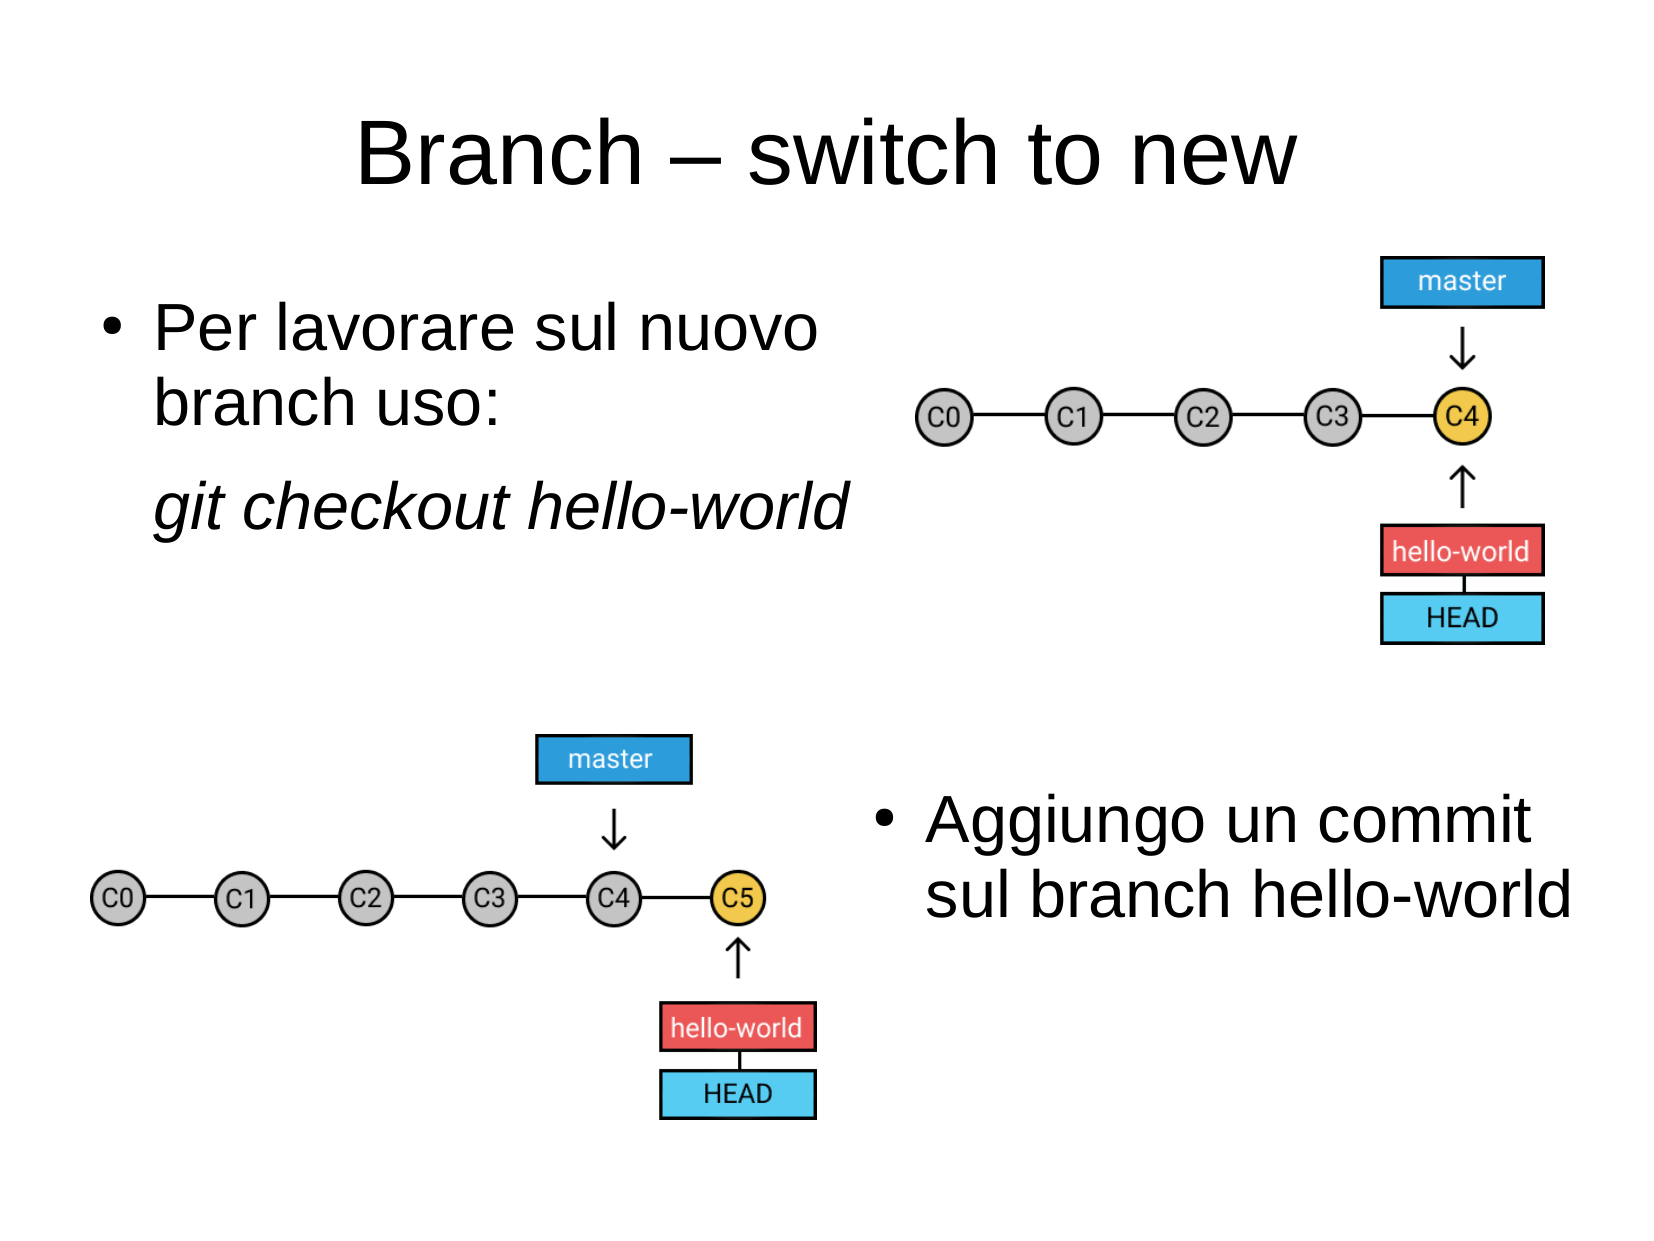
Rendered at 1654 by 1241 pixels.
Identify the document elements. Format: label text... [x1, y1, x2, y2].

list Aggiungo un commit sul branch hello-world [855, 781, 1582, 1126]
list Per lavorare sul nuovo branch uso: git checkout hello-world [82, 290, 856, 634]
picture [90, 734, 817, 1120]
title Branch – switch to new [82, 49, 1571, 257]
picture [915, 256, 1545, 645]
